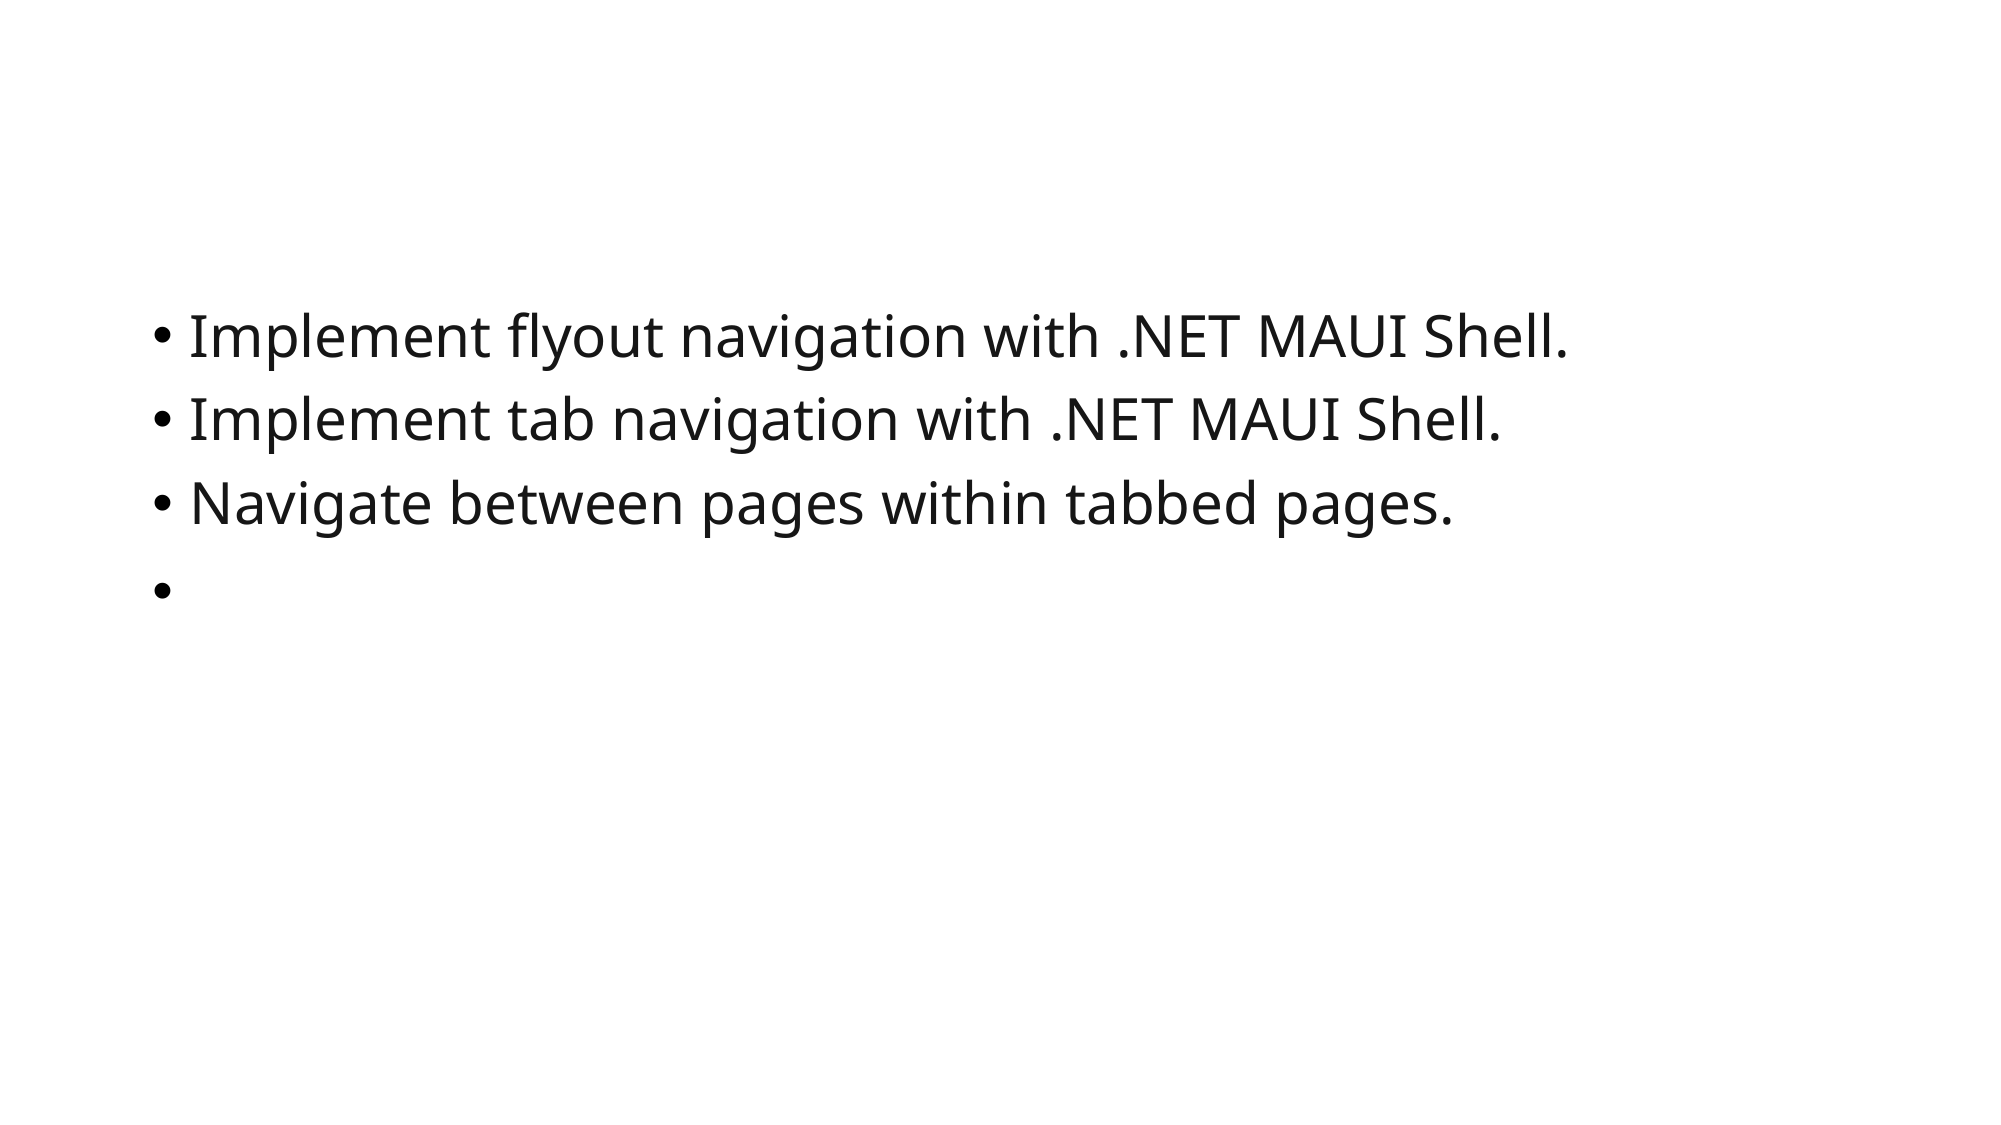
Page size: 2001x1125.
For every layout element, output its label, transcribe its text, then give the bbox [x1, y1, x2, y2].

list Implement flyout navigation with .NET MAUI Shell. Implement tab navigation with .NET MAUI Shell. Navigate between pages within tabbed pages. [137, 299, 1863, 1014]
